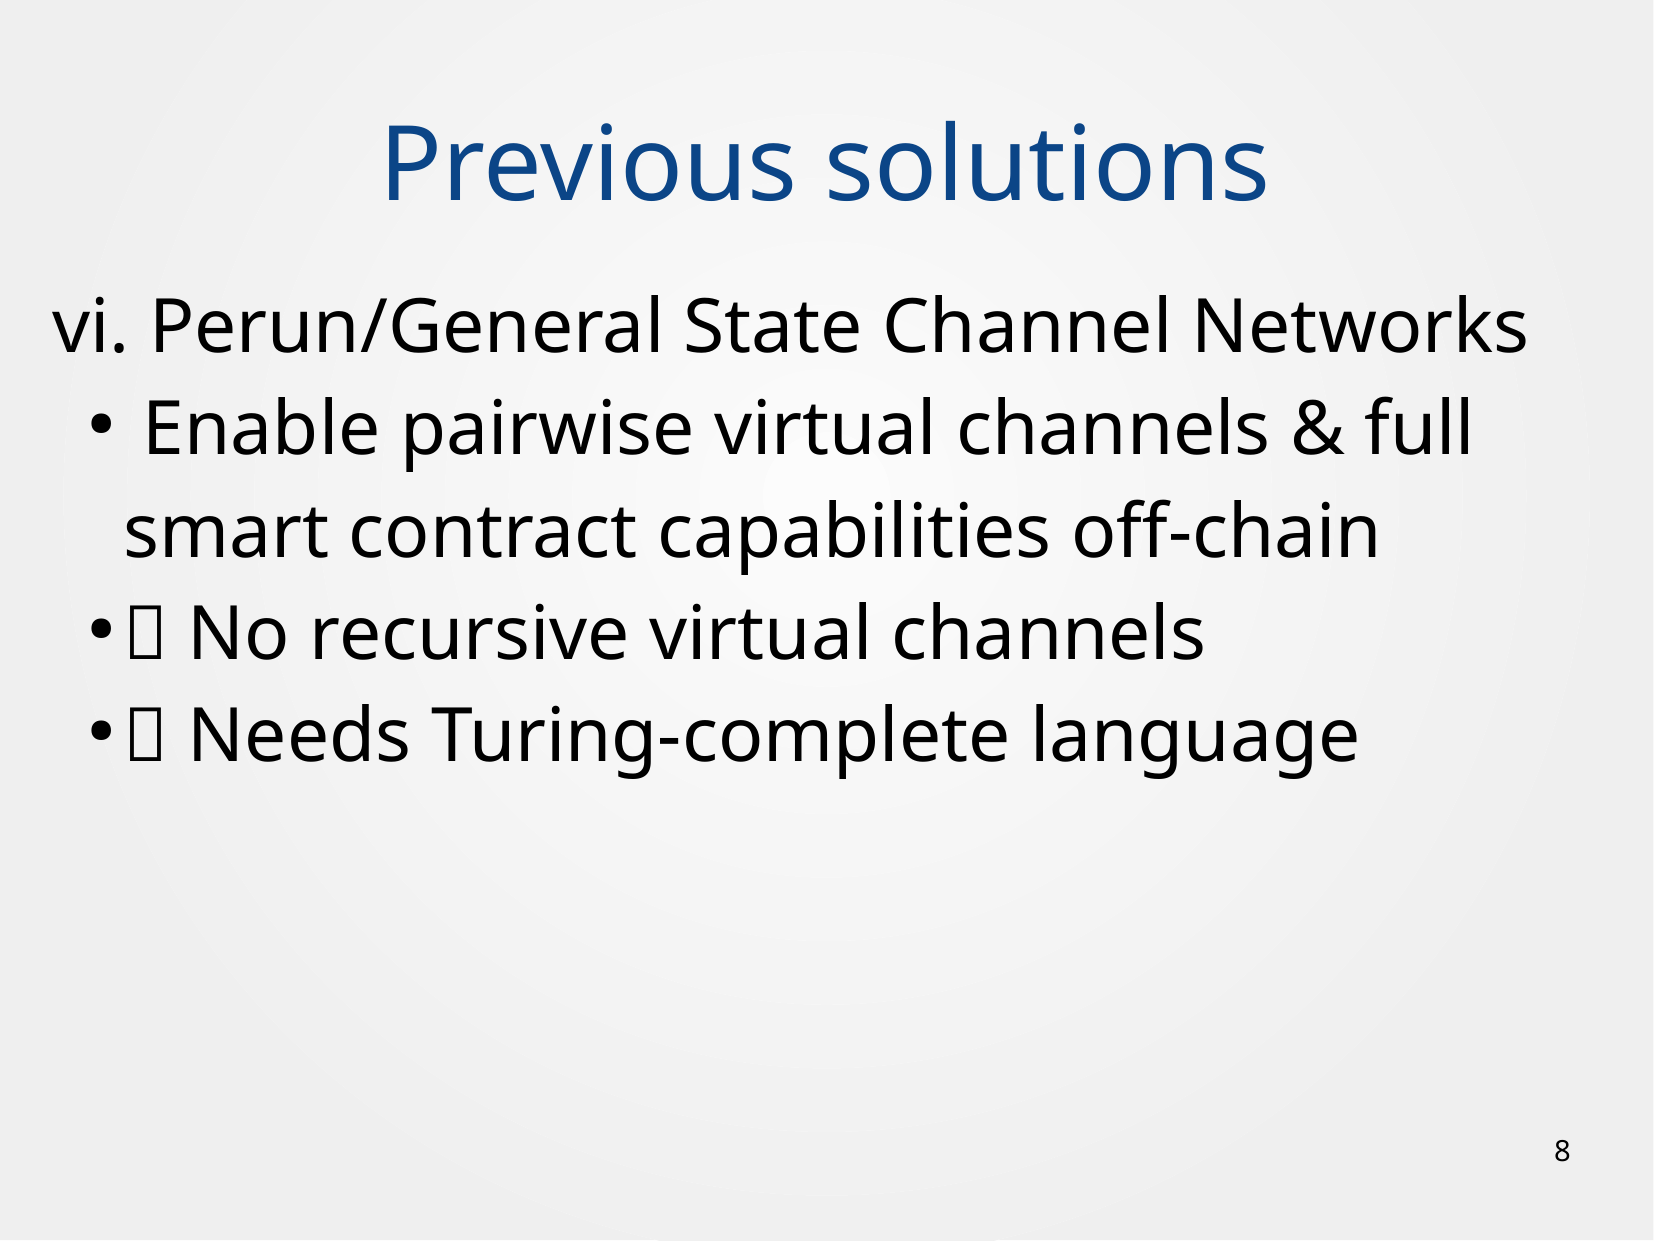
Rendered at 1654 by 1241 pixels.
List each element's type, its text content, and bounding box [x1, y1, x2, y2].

title Previous solutions [379, 88, 1274, 231]
subtitle vi. Perun/General State Channel Networks Enable pairwise virtual channels & full smart contract capabilities off-chain ❌ No recursive virtual channels ❌ Needs Turing-complete language [52, 272, 1603, 1193]
